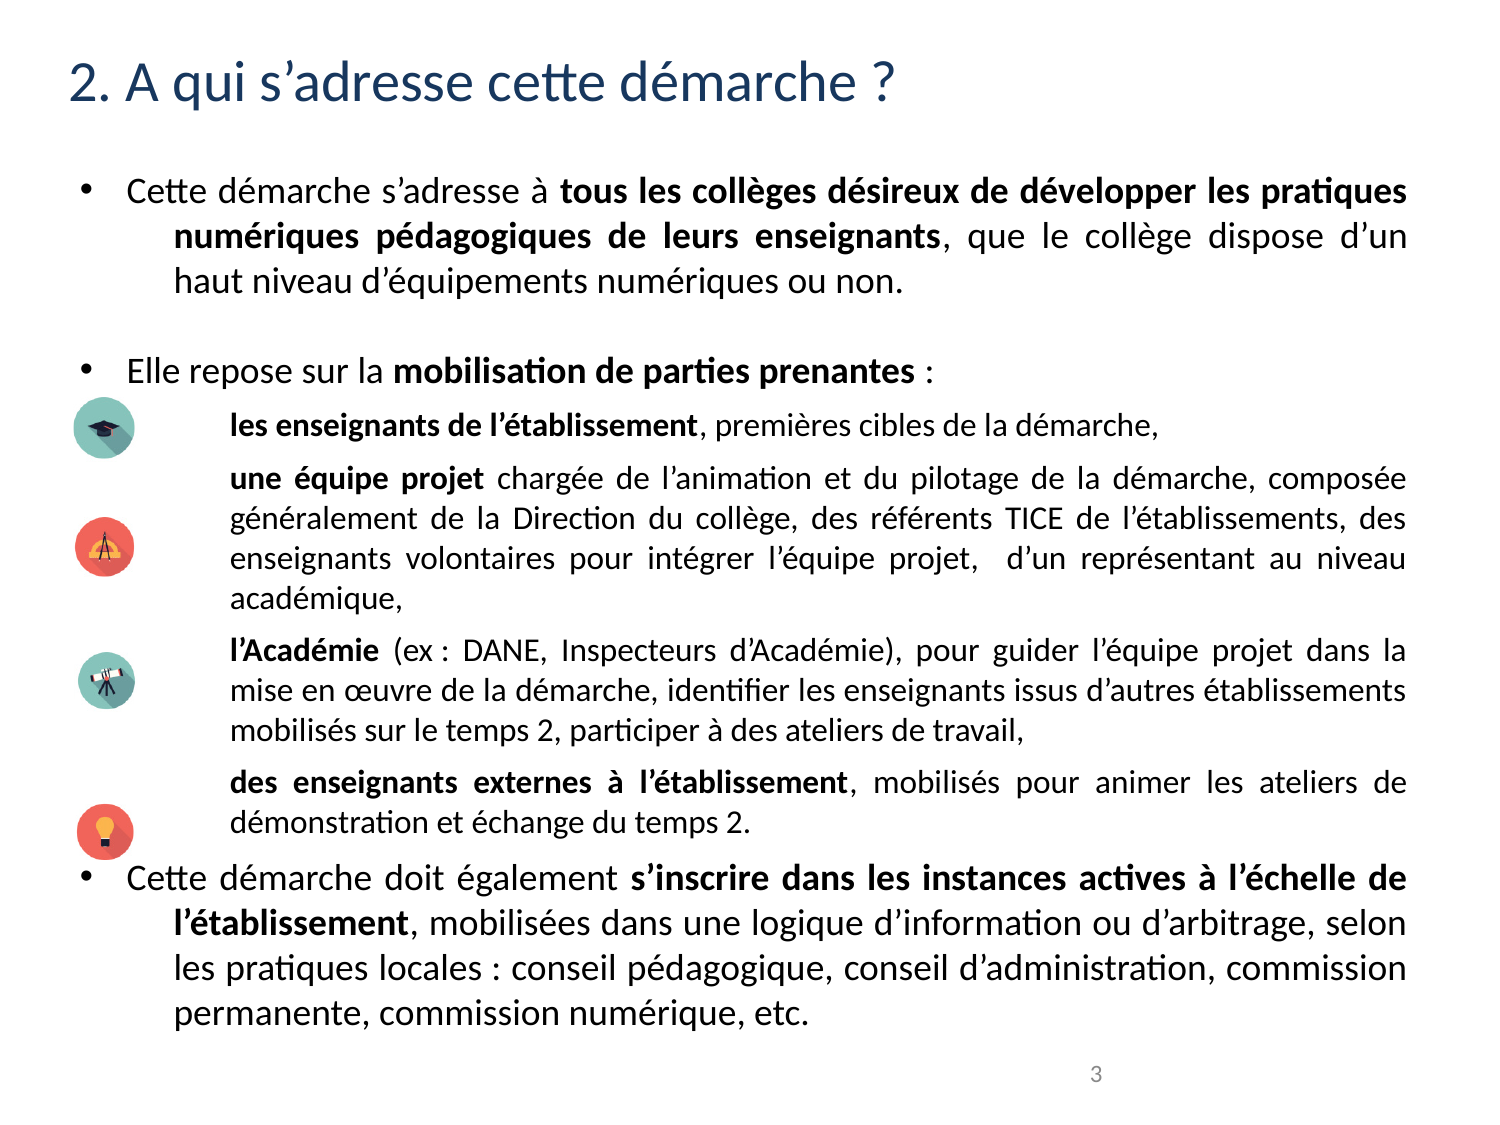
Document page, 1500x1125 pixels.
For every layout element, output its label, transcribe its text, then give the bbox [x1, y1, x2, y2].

text_box 3 [1074, 1042, 1426, 1103]
title 2. A qui s’adresse cette démarche ? [53, 30, 1459, 126]
picture [74, 652, 138, 712]
text_box Cette démarche s’adresse à tous les collèges désireux de développer les pratiques numériques pédagogiques de leurs enseignants, que le collège dispose d’un haut niveau d’équipements numériques ou non. Elle repose sur la mobilisation de parties prenantes : les enseignants de l’établissement, premières cibles de la démarche, une équipe projet chargée de l’animation et du pilotage de la démarche, composée généralement de la Direction du collège, des référents TICE de l’établissements, des enseignants volontaires pour intégrer l’équipe projet, d’un représentant au niveau académique, l’Académie (ex : DANE, Inspecteurs d’Académie), pour guider l’équipe projet dans la mise en œuvre de la démarche, identifier les enseignants issus d’autres établissements mobilisés sur le temps 2, participer à des ateliers de travail, des enseignants externes à l’établissement, mobilisés pour animer les ateliers de démonstration et échange du temps 2. Cette démarche doit également s’inscrire dans les instances actives à l’échelle de l’établissement, mobilisées dans une logique d’information ou d’arbitrage, selon les pratiques locales : conseil pédagogique, conseil d’administration, commission permanente, commission numérique, etc. [65, 159, 1423, 1040]
picture [73, 397, 138, 462]
picture [75, 800, 137, 860]
picture [73, 517, 136, 577]
